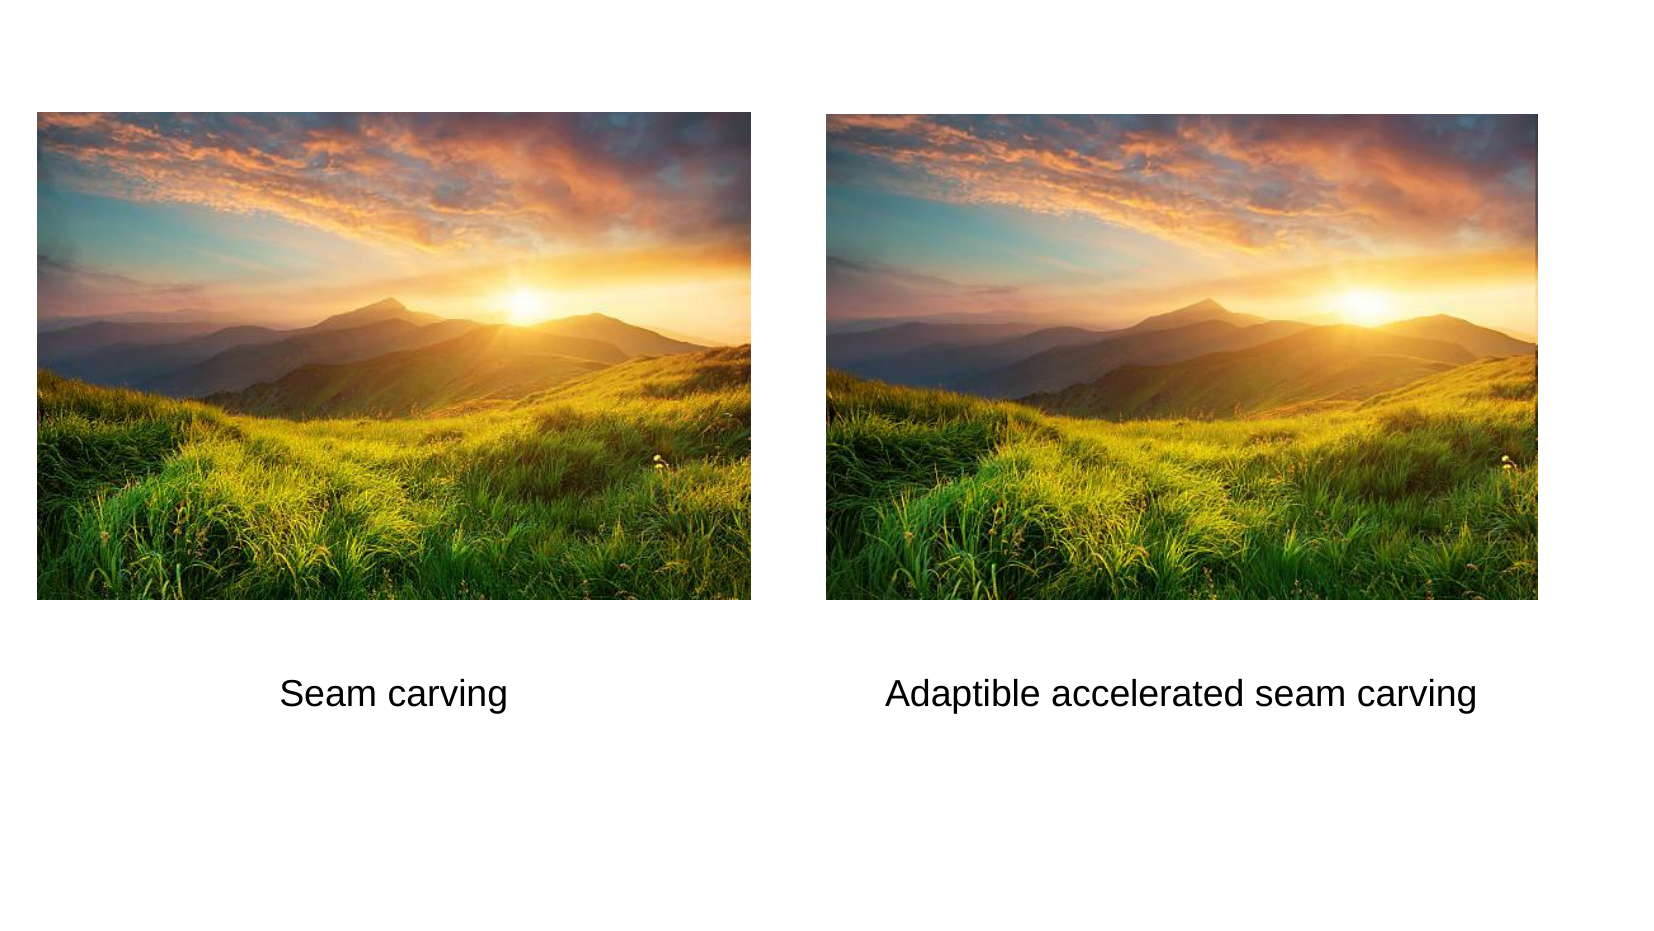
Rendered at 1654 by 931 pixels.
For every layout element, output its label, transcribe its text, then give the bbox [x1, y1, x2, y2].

picture [826, 114, 1538, 601]
picture [37, 112, 751, 601]
text_box Adaptible accelerated seam carving [824, 674, 1538, 713]
text_box Seam carving [37, 674, 750, 713]
